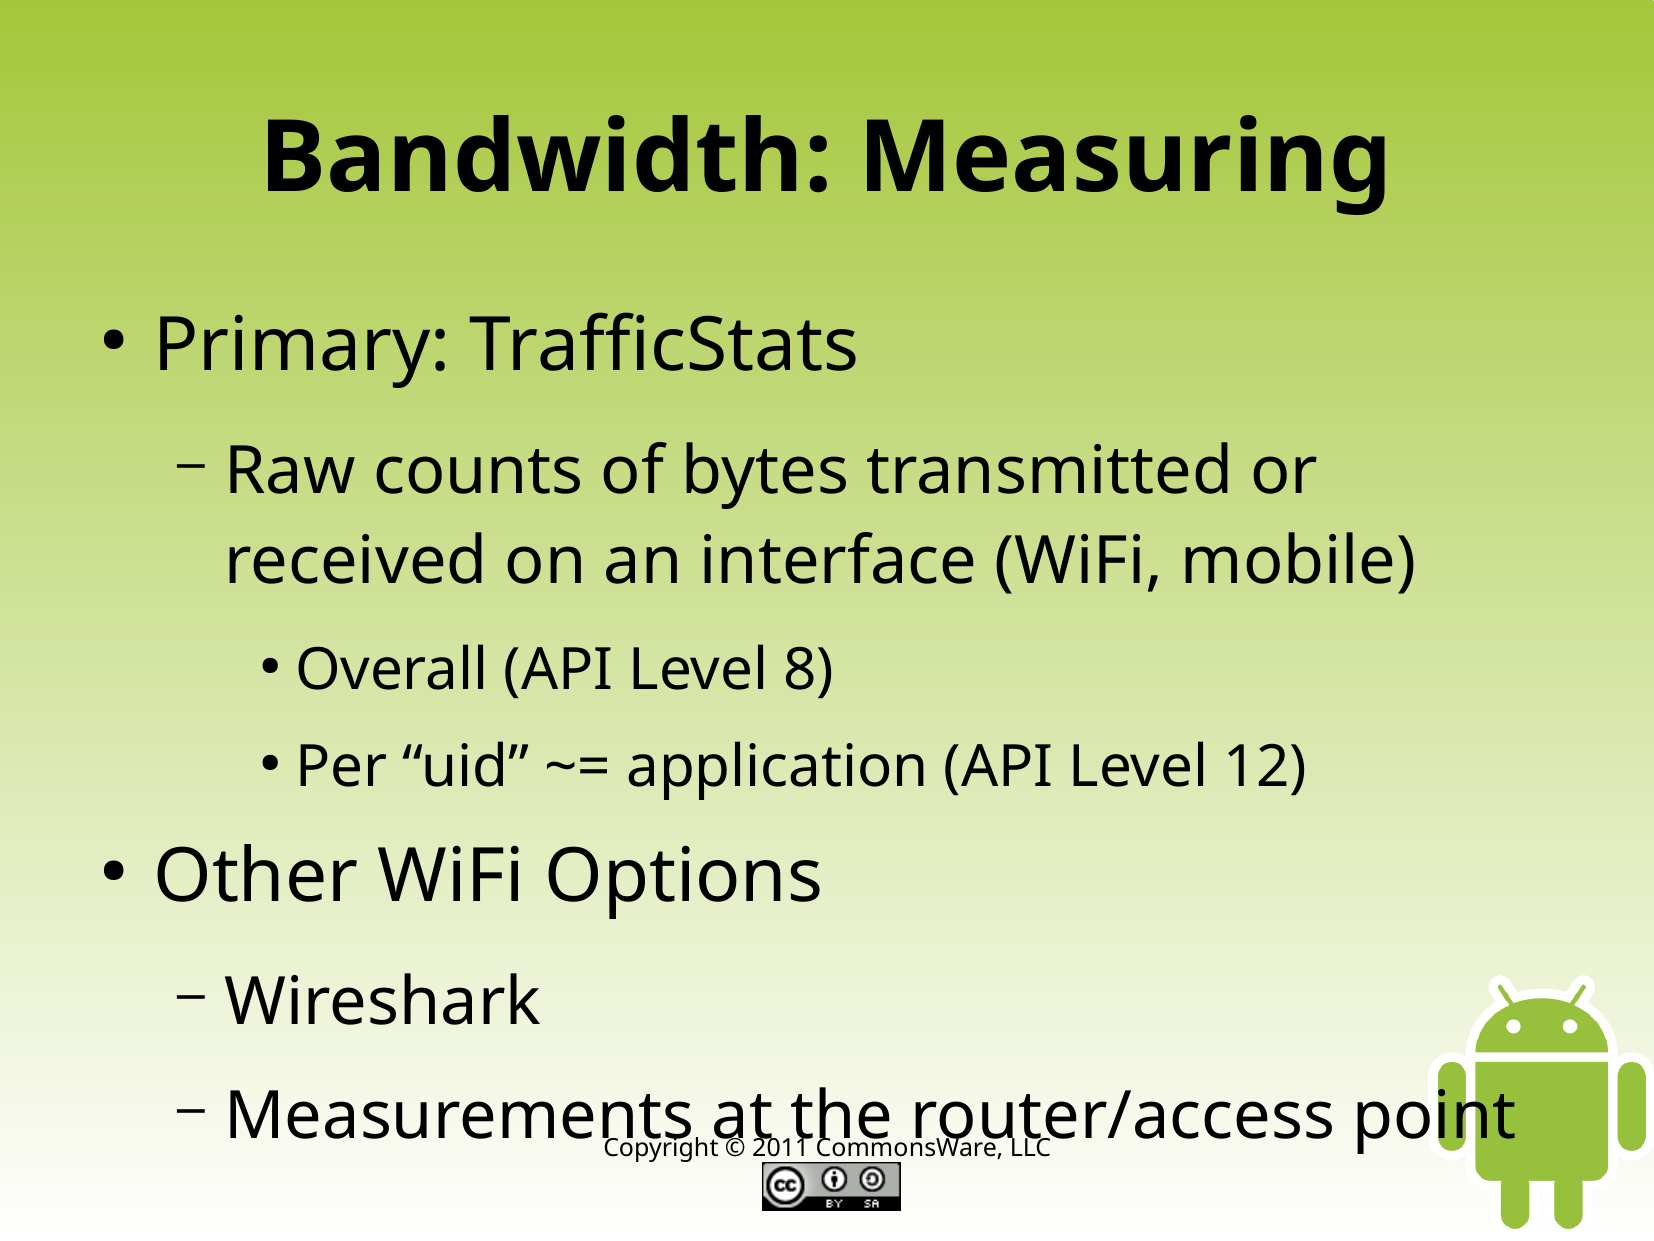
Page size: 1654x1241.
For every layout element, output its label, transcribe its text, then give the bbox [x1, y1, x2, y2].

list Primary: TrafficStats Raw counts of bytes transmitted or received on an interface (WiFi, mobile) Overall (API Level 8) Per “uid” ~= application (API Level 12) Other WiFi Options Wireshark Measurements at the router/access point [82, 290, 1571, 1094]
picture [1428, 975, 1654, 1238]
picture [762, 1162, 901, 1211]
title Bandwidth: Measuring [82, 56, 1571, 250]
